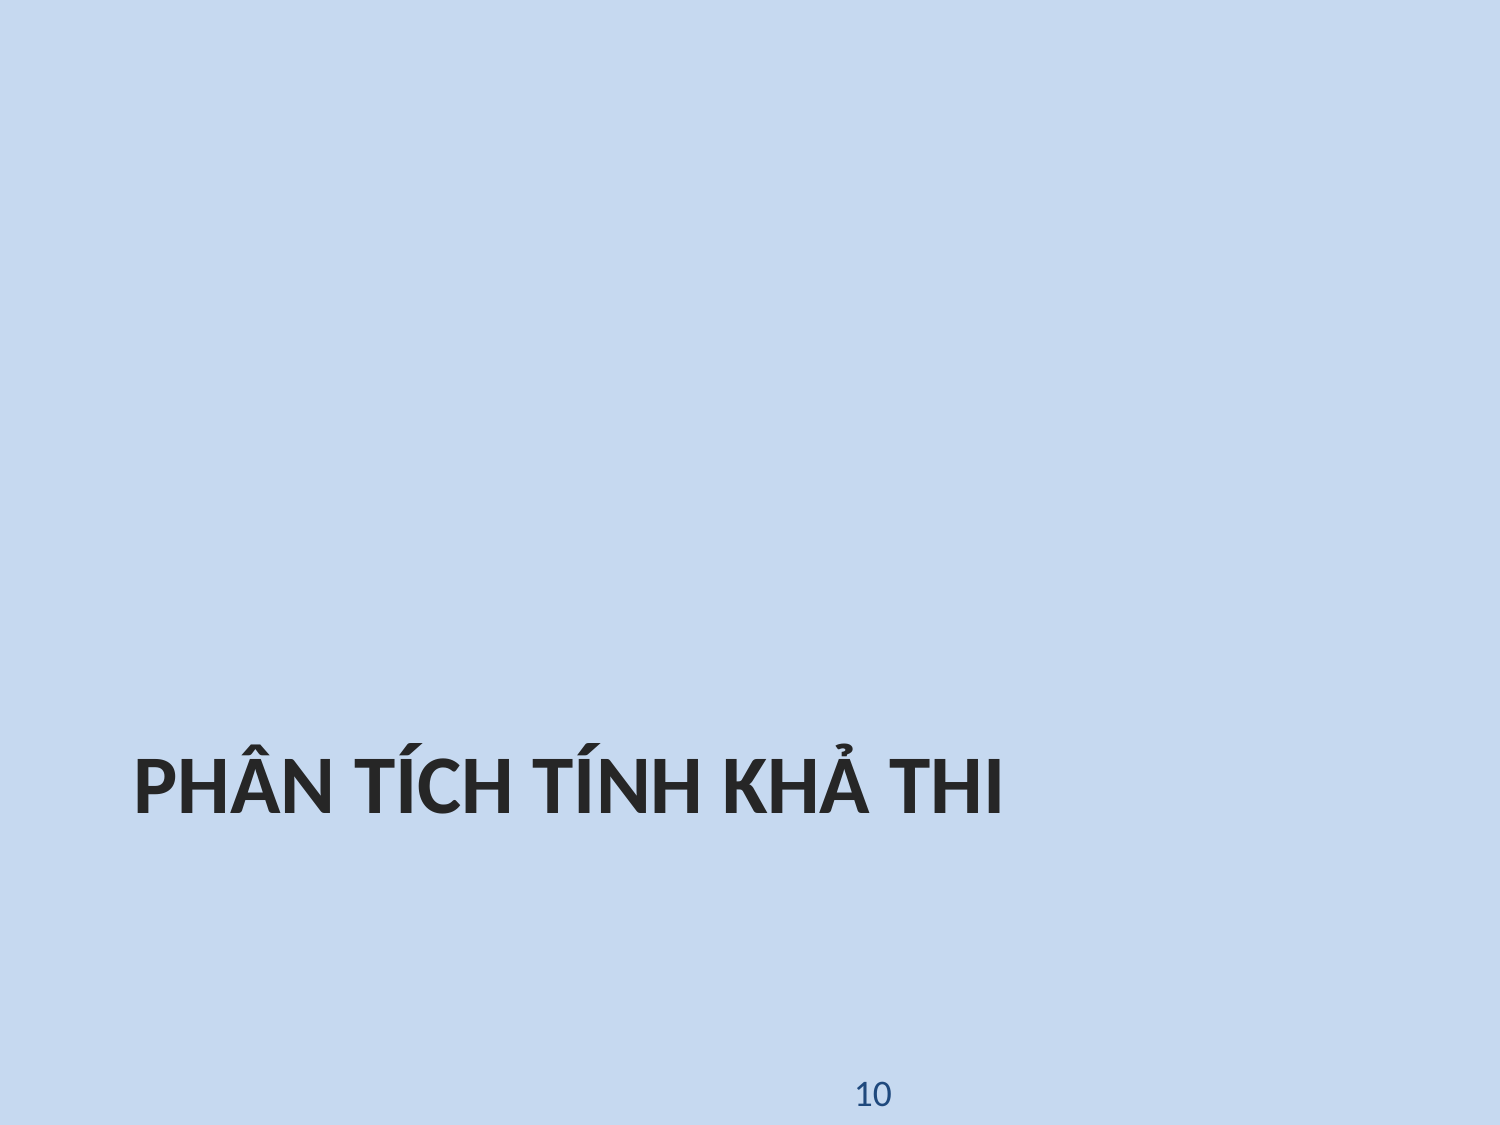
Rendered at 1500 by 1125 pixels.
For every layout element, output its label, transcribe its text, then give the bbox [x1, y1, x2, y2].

title PHÂN TÍCH TÍNH KHẢ THI [118, 722, 1394, 947]
